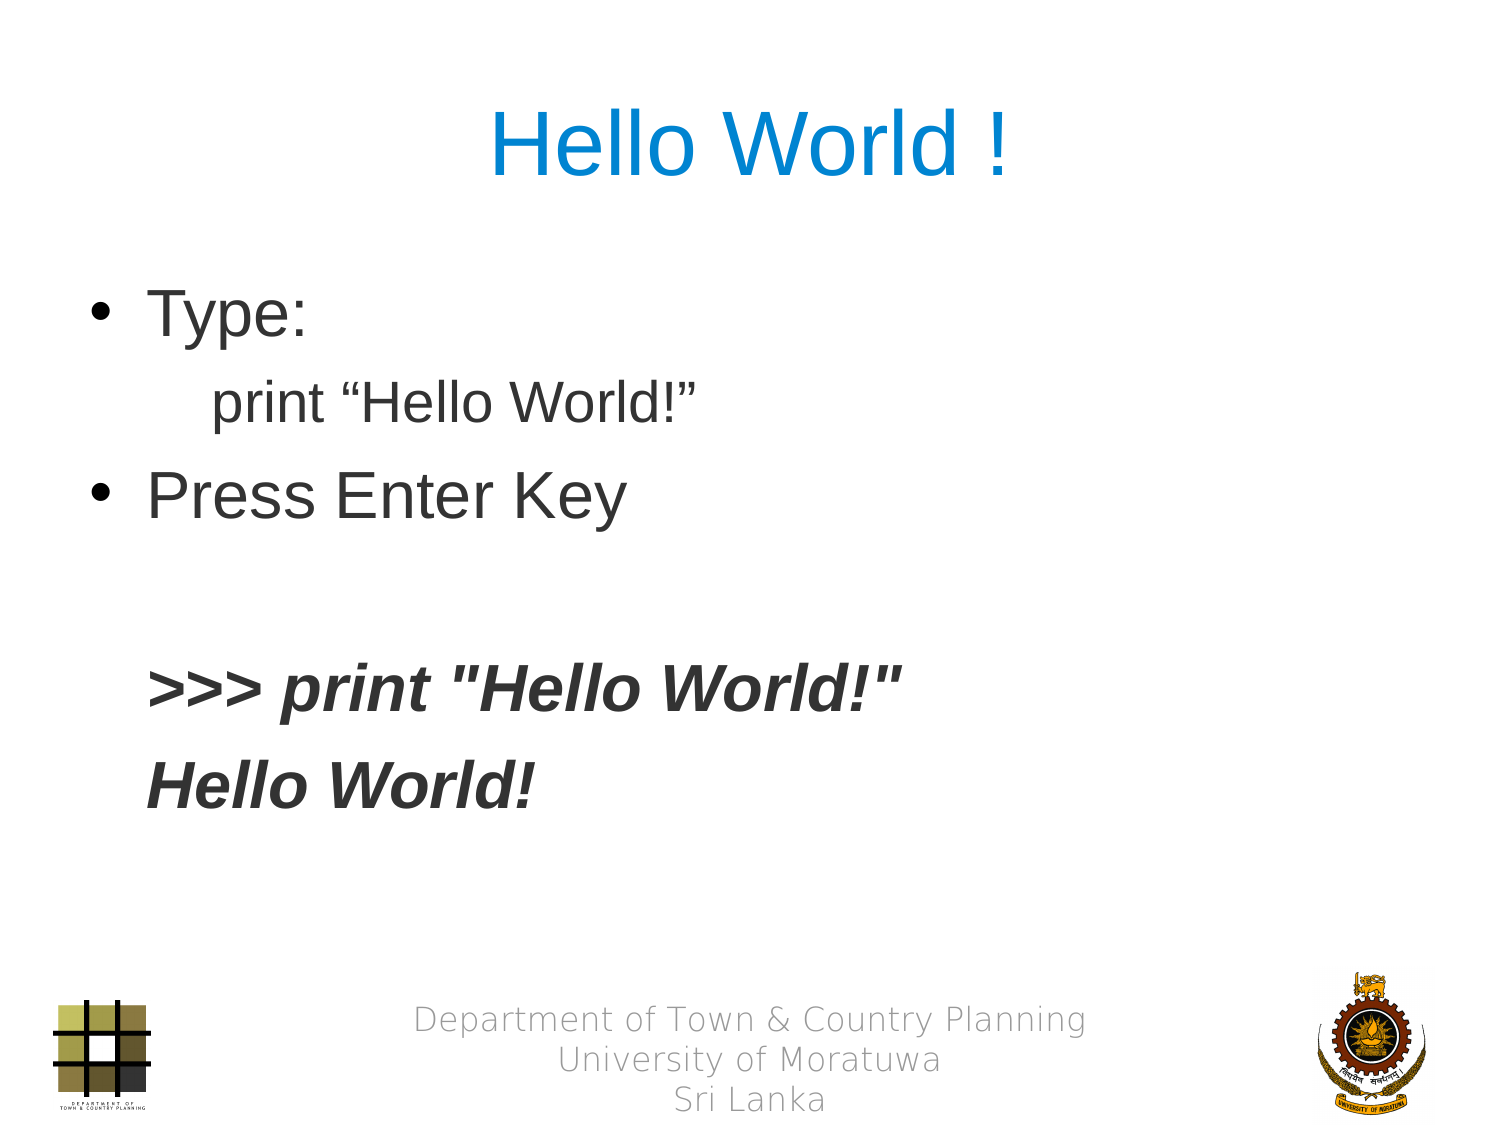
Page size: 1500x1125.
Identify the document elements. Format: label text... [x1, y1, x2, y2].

picture [1312, 966, 1435, 1125]
list Type: print “Hello World!” Press Enter Key >>> print "Hello World!" Hello World! [75, 262, 1426, 916]
title Hello World ! [75, 45, 1426, 233]
picture [53, 1000, 151, 1110]
